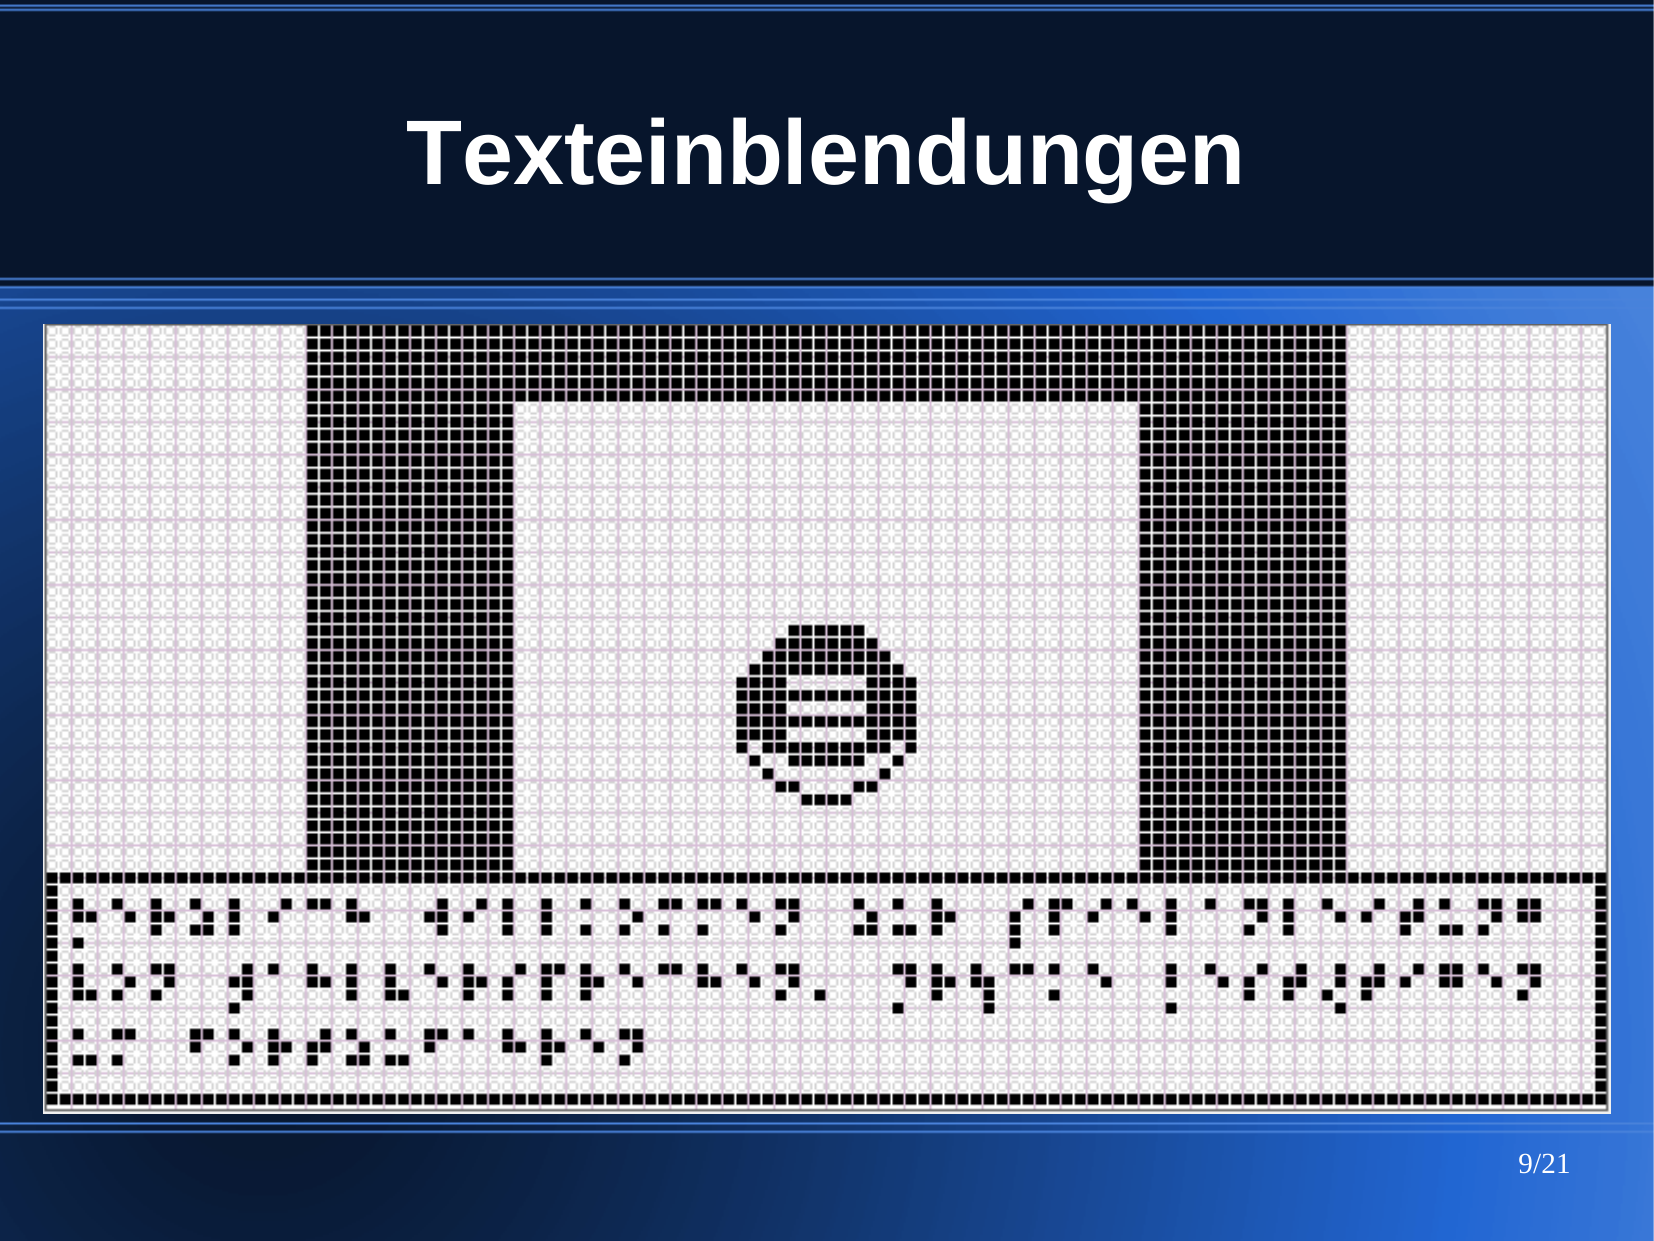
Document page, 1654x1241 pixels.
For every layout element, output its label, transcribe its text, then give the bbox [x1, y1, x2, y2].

picture [0, 0, 1654, 1241]
title Texteinblendungen [82, 49, 1571, 257]
